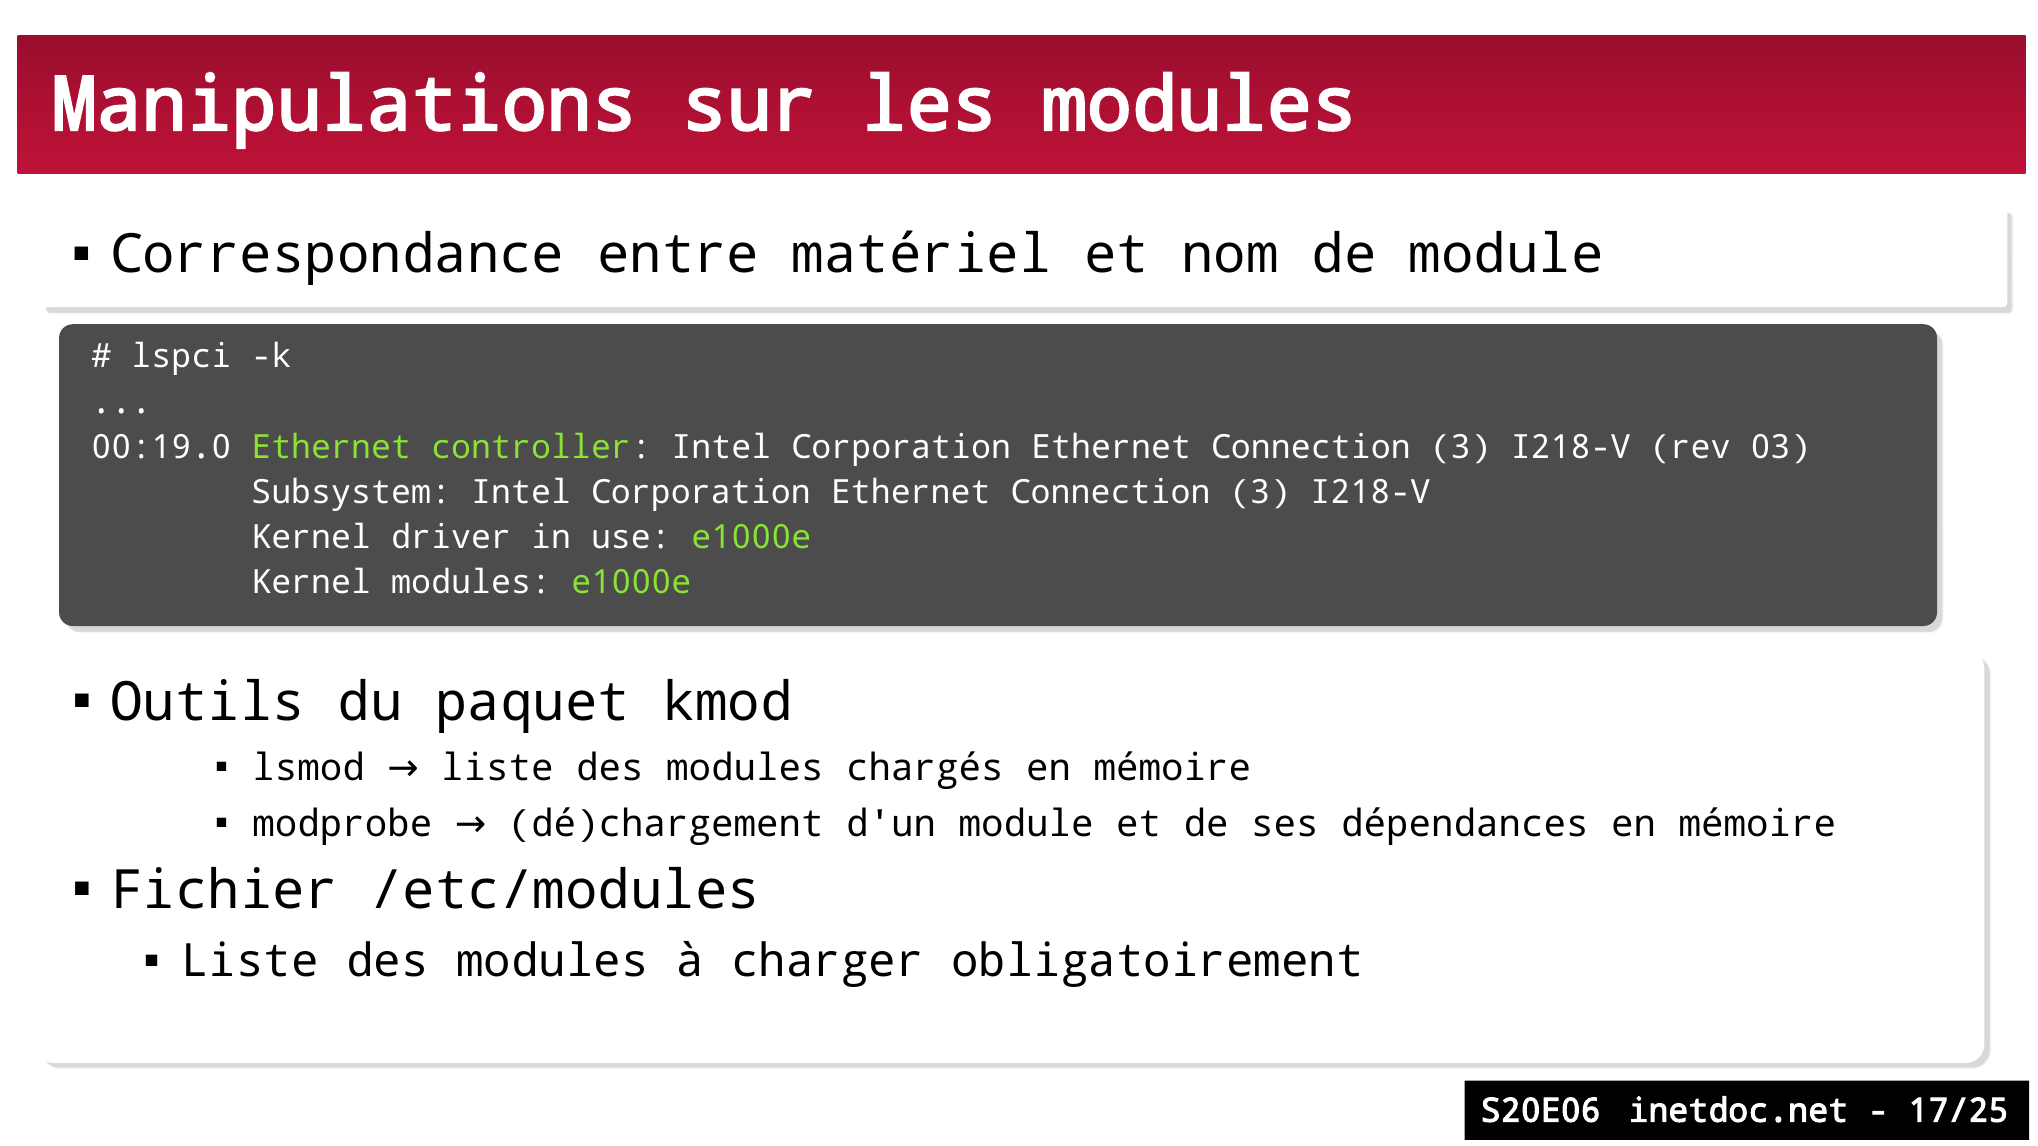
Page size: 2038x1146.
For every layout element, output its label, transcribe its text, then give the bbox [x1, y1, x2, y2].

text_box Correspondance entre matériel et nom de module [38, 206, 2008, 308]
text_box Outils du paquet kmod lsmod → liste des modules chargés en mémoire modprobe → (dé)chargement d'un module et de ses dépendances en mémoire Fichier /etc/modules Liste des modules à charger obligatoirement [35, 649, 1985, 1064]
text_box # lspci -k ... 00:19.0 Ethernet controller: Intel Corporation Ethernet Connection (3) I218-V (rev 03) Subsystem: Intel Corporation Ethernet Connection (3) I218-V Kernel driver in use: e1000e Kernel modules: e1000e [59, 324, 1938, 627]
text_box Manipulations sur les modules [17, 35, 2026, 174]
text_box S20E06 inetdoc.net - 22/25 [1464, 1080, 2030, 1140]
